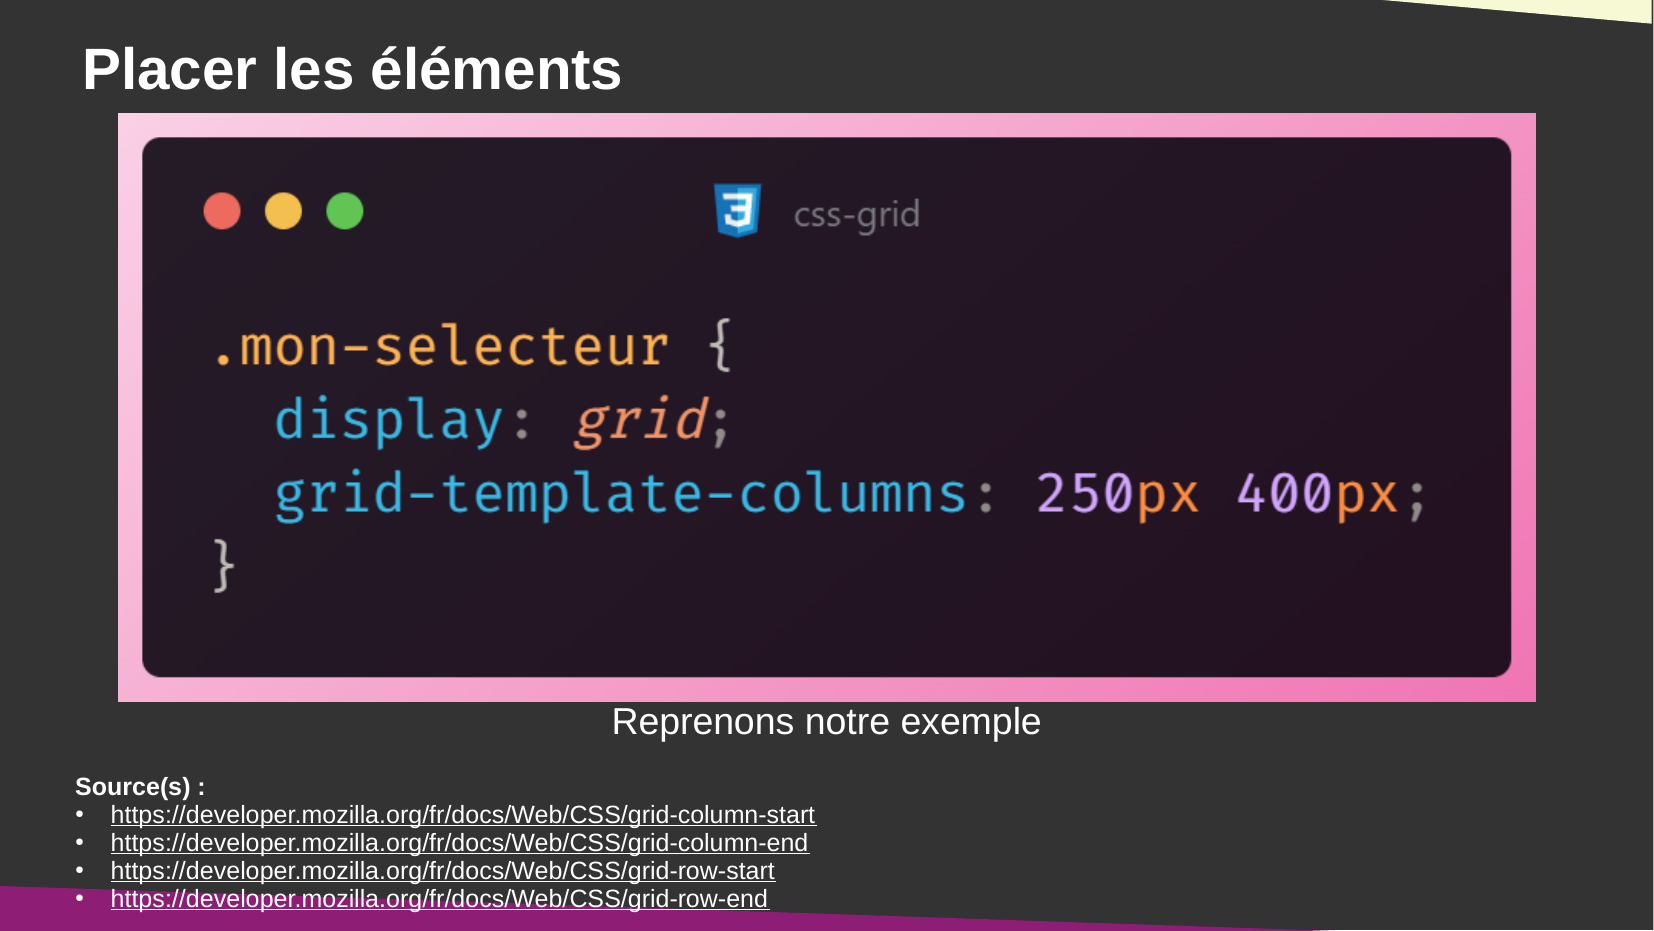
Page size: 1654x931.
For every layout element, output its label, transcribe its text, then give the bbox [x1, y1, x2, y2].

title Placer les éléments [82, 37, 1571, 122]
text_box Reprenons notre exemple [118, 692, 1536, 765]
text_box [1382, 0, 1652, 24]
text_box [0, 885, 1336, 931]
text_box Source(s) : https://developer.mozilla.org/fr/docs/Web/CSS/grid-column-start https://developer.mozilla.org/fr/docs/Web/CSS/grid-column-end https://developer.mozilla.org/fr/docs/Web/CSS/grid-row-start https://developer.mozilla.org/fr/docs/Web/CSS/grid-row-end [60, 765, 1546, 920]
picture [118, 113, 1536, 692]
